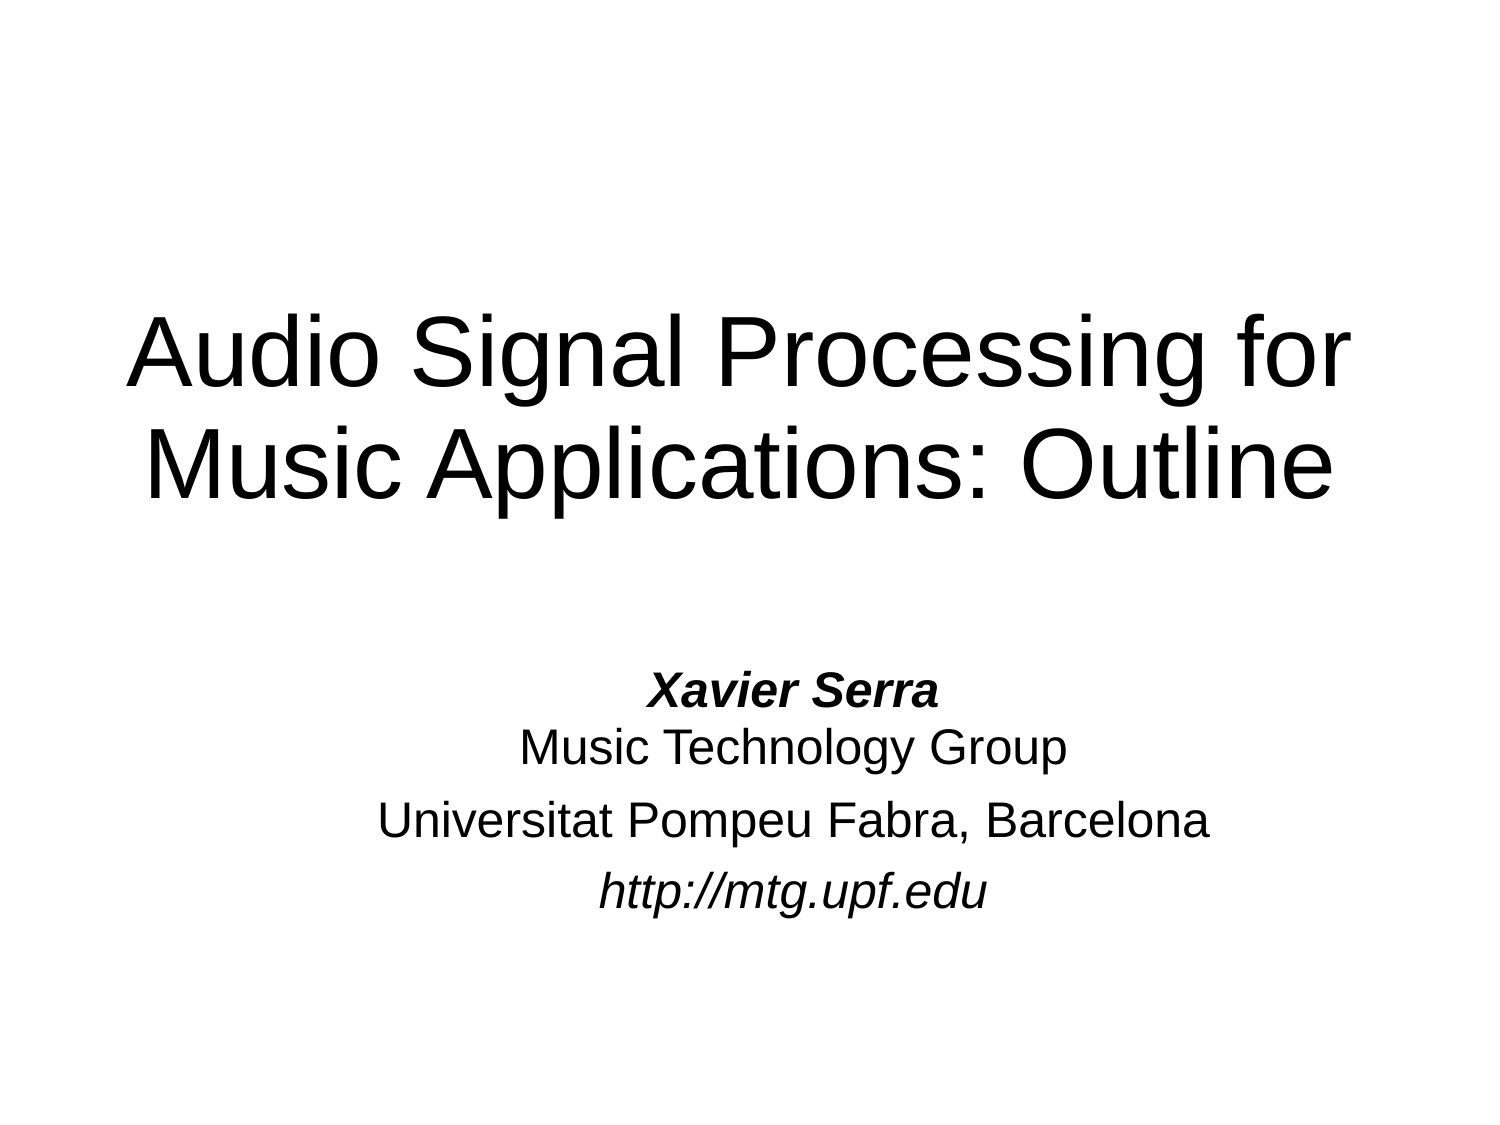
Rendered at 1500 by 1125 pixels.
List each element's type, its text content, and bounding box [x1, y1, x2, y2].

title Audio Signal Processing for Music Applications: Outline [75, 268, 1406, 548]
text_box Xavier Serra Music Technology Group Universitat Pompeu Fabra, Barcelona http://mtg.upf.edu [337, 654, 1250, 985]
